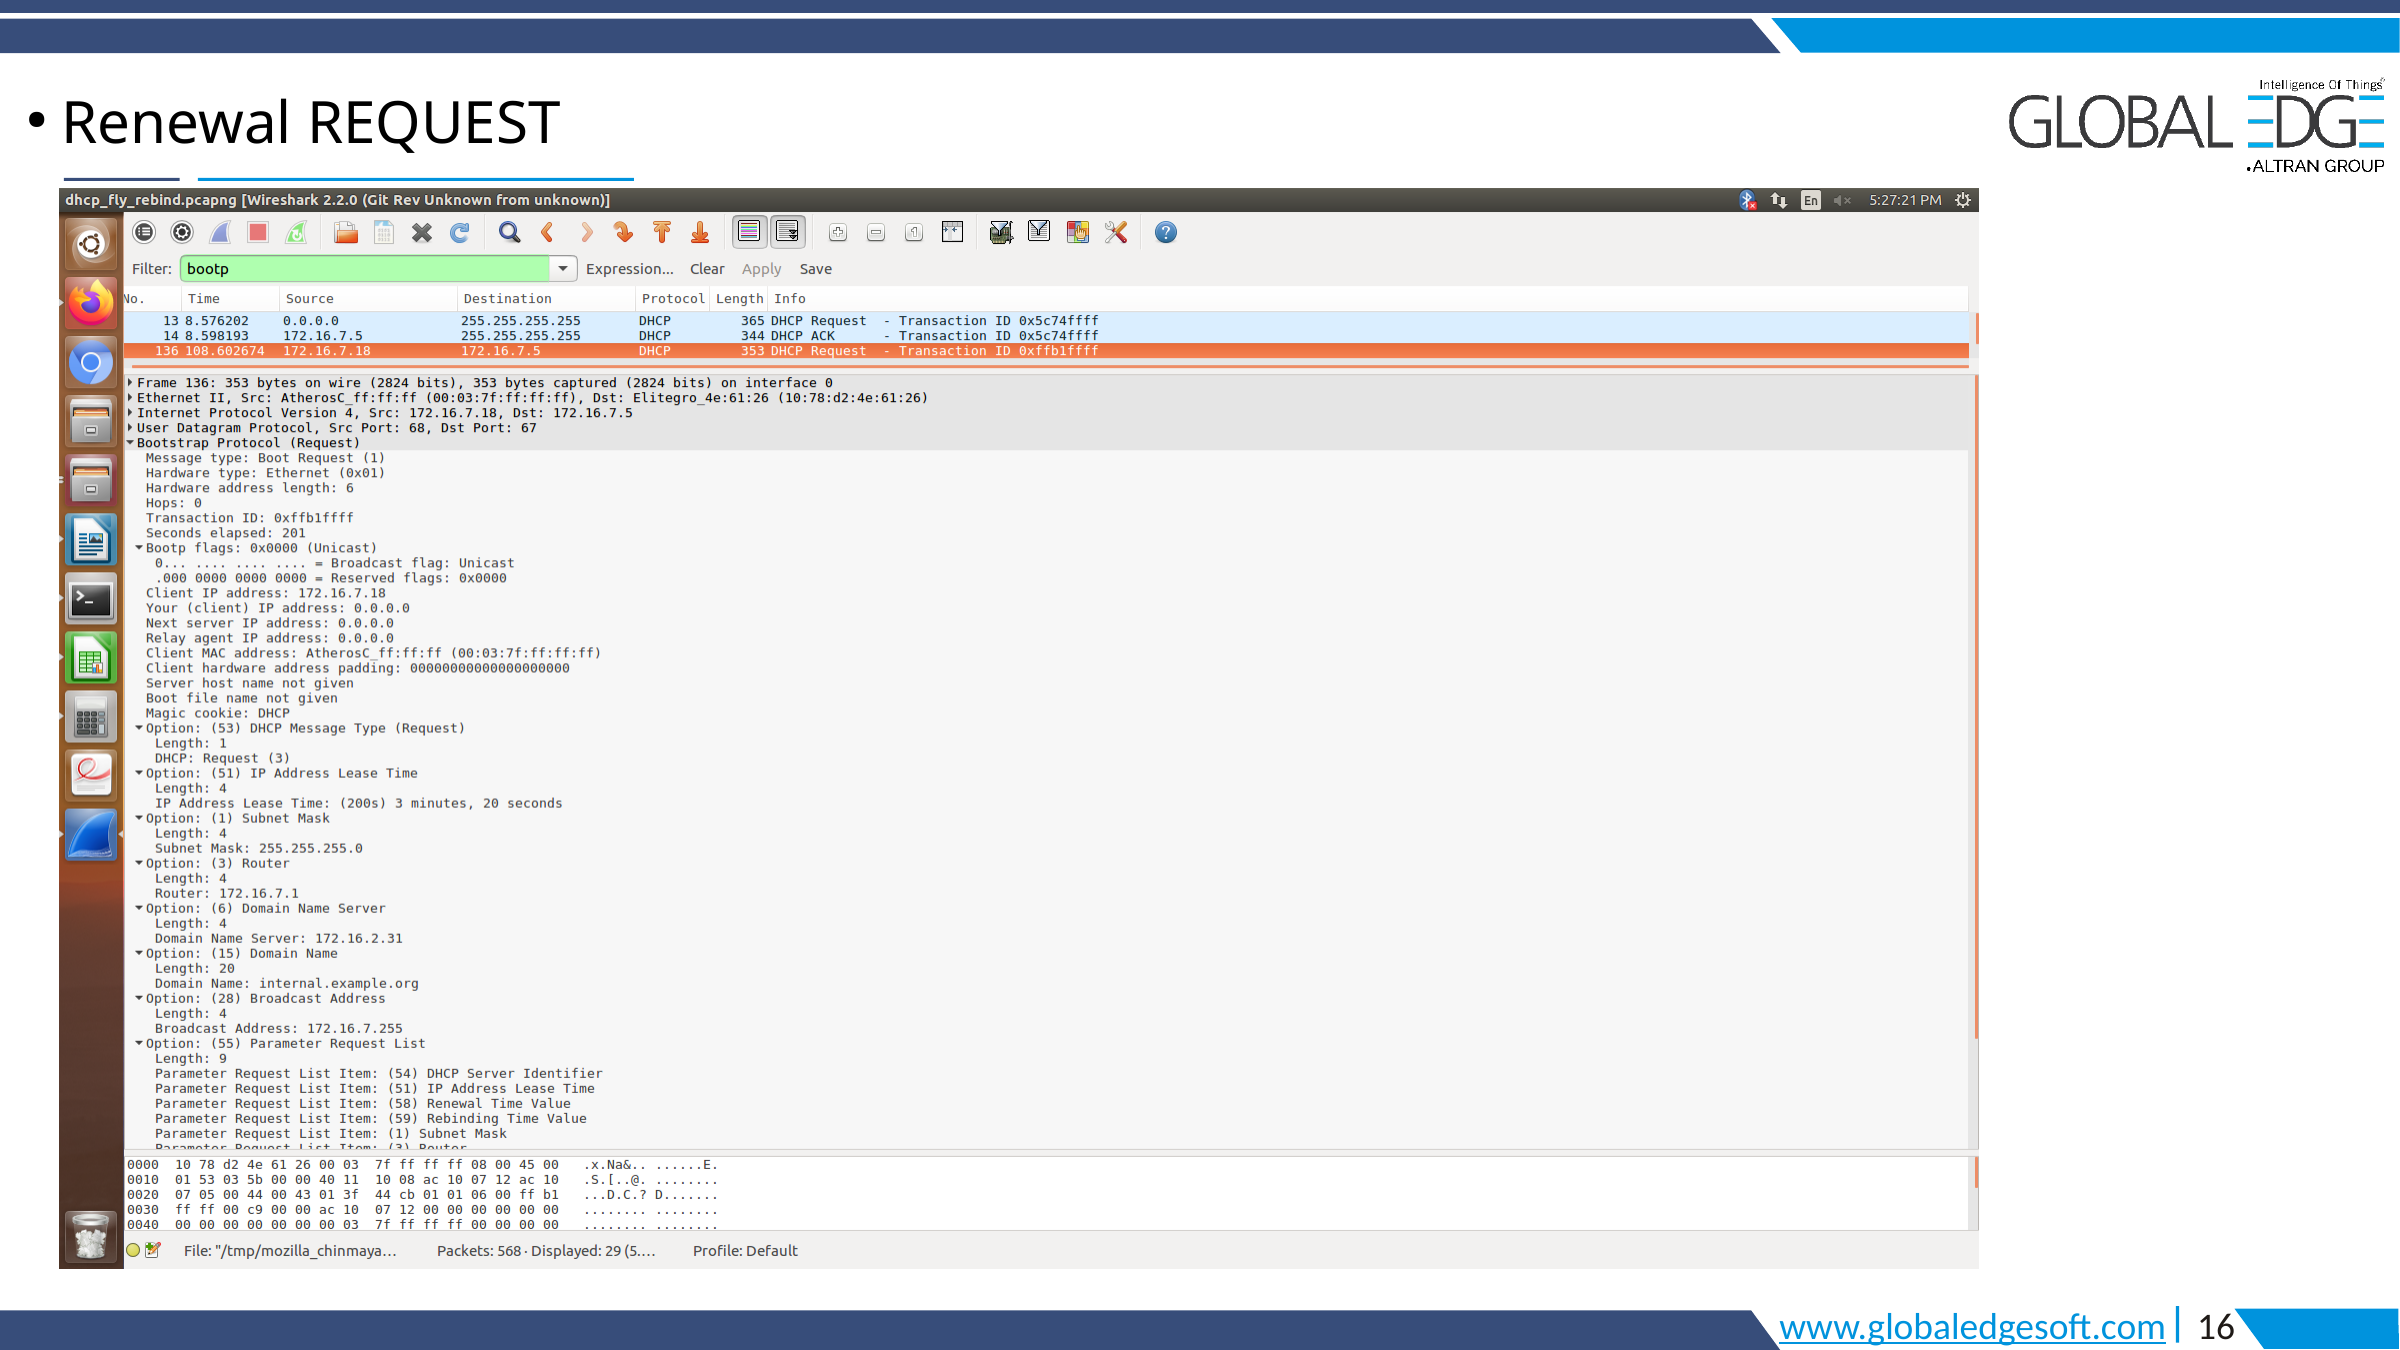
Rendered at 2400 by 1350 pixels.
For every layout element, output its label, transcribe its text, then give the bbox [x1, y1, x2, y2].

title Renewal REQUEST [26, 64, 1977, 178]
picture [59, 188, 1979, 1269]
picture [2001, 67, 2392, 182]
